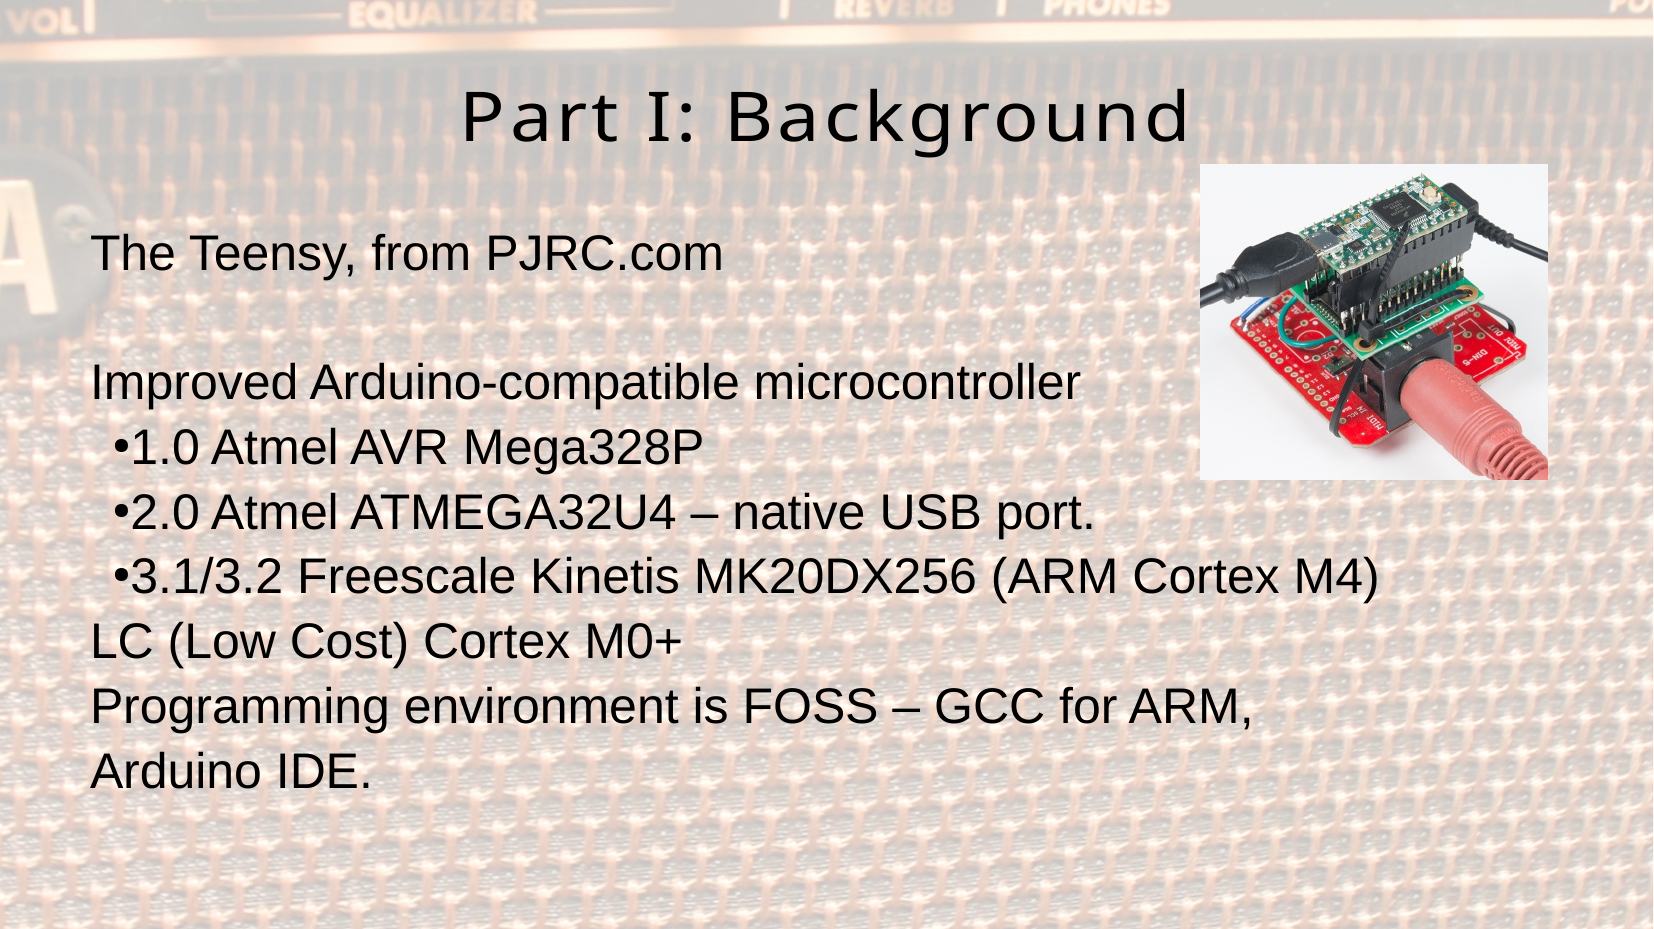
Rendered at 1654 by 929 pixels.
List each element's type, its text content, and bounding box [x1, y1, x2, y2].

list The Teensy, from PJRC.com Improved Arduino-compatible microcontroller 1.0 Atmel AVR Mega328P 2.0 Atmel ATMEGA32U4 – native USB port. 3.1/3.2 Freescale Kinetis MK20DX256 (ARM Cortex M4) LC (Low Cost) Cortex M0+ Programming environment is FOSS – GCC for ARM, Arduino IDE. [90, 225, 1411, 871]
picture [0, 0, 1654, 929]
title Part I: Background [82, 36, 1571, 192]
